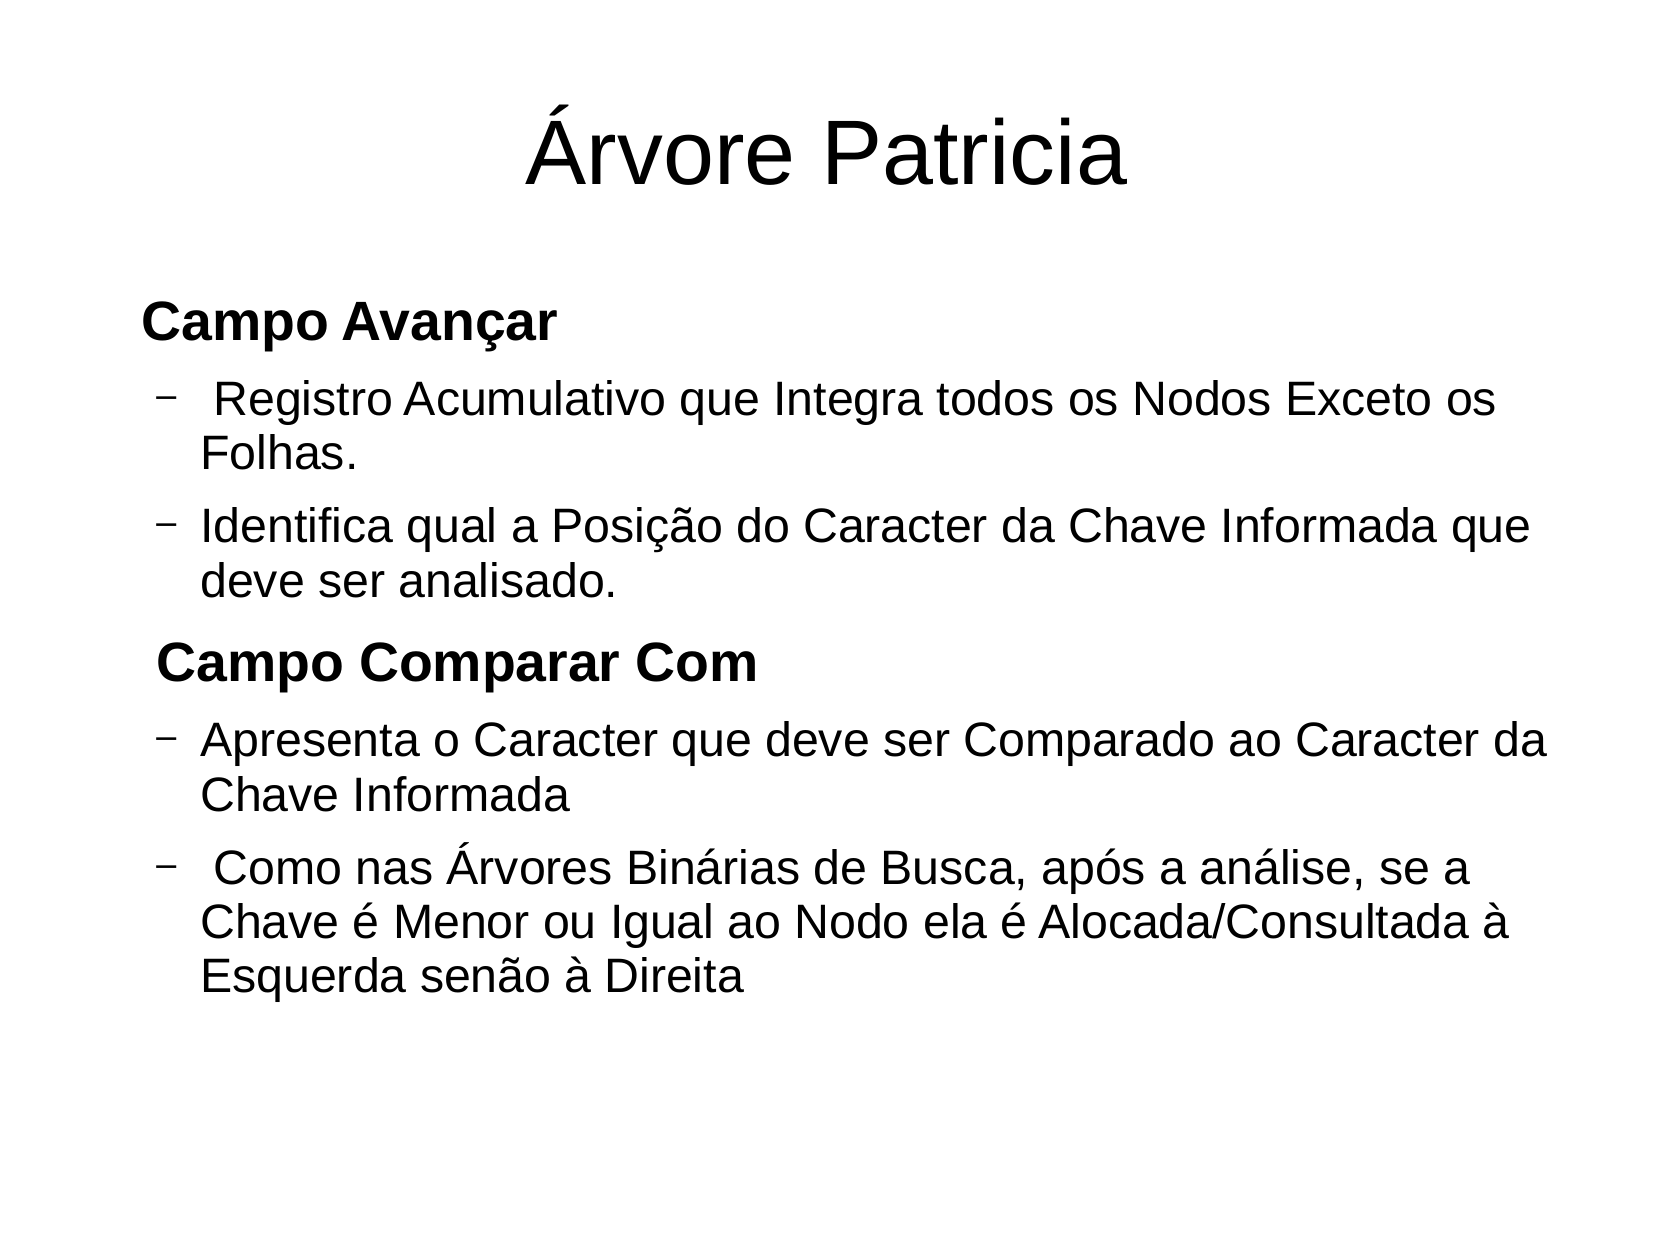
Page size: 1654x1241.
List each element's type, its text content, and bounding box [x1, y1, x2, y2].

list Campo Avançar Registro Acumulativo que Integra todos os Nodos Exceto os Folhas. Identifica qual a Posição do Caracter da Chave Informada que deve ser analisado. Campo Comparar Com Apresenta o Caracter que deve ser Comparado ao Caracter da Chave Informada Como nas Árvores Binárias de Busca, após a análise, se a Chave é Menor ou Igual ao Nodo ela é Alocada/Consultada à Esquerda senão à Direita [82, 290, 1571, 1010]
title Árvore Patricia [82, 49, 1571, 257]
